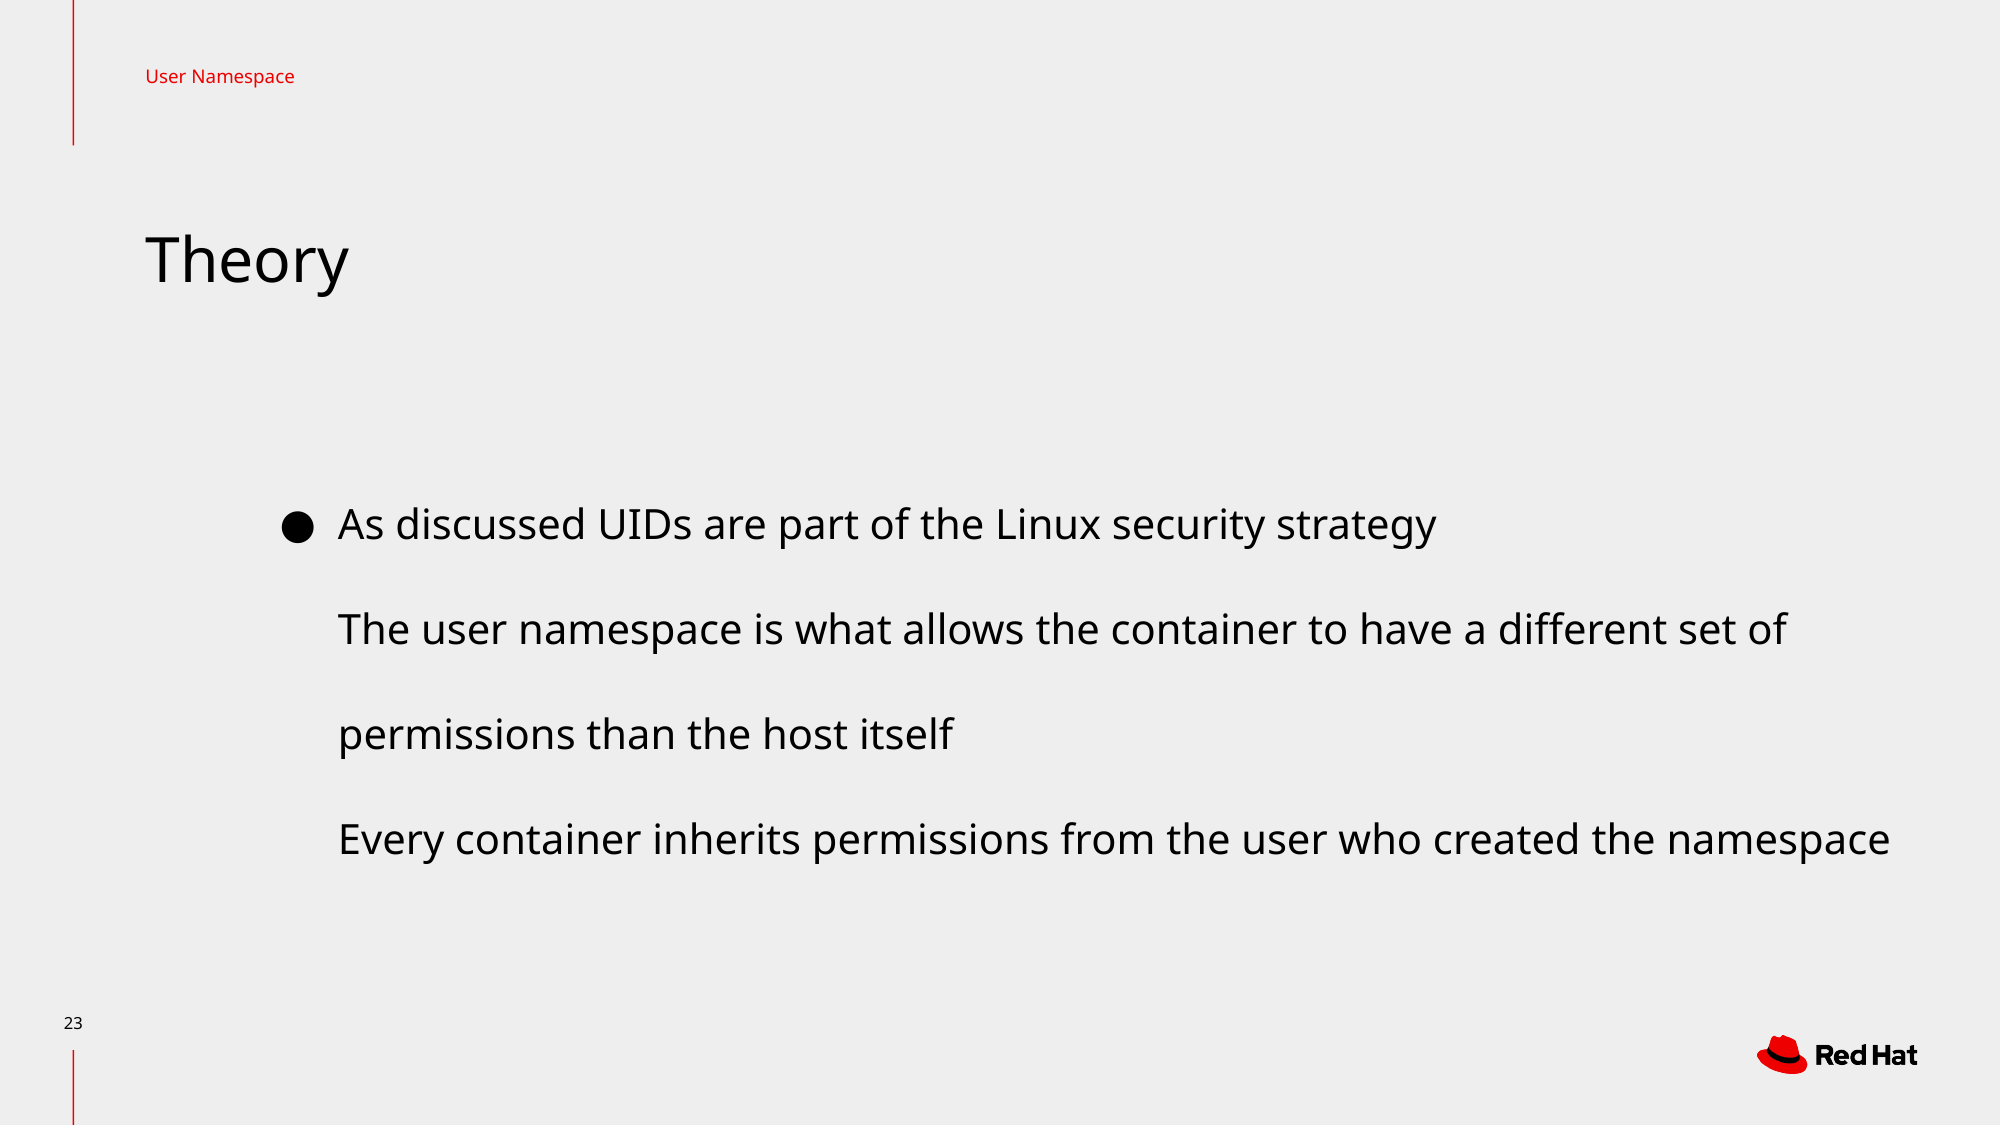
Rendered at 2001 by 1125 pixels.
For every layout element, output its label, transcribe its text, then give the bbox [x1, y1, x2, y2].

subtitle User Namespace [73, 9, 919, 143]
slide_number <number> [13, 1012, 134, 1036]
title Theory [73, 193, 1713, 353]
picture [1757, 1035, 1918, 1074]
title As discussed UIDs are part of the Linux security strategy The user namespace is what allows the container to have a different set of permissions than the host itself Every container inherits permissions from the user who created the namespace [262, 442, 1955, 974]
